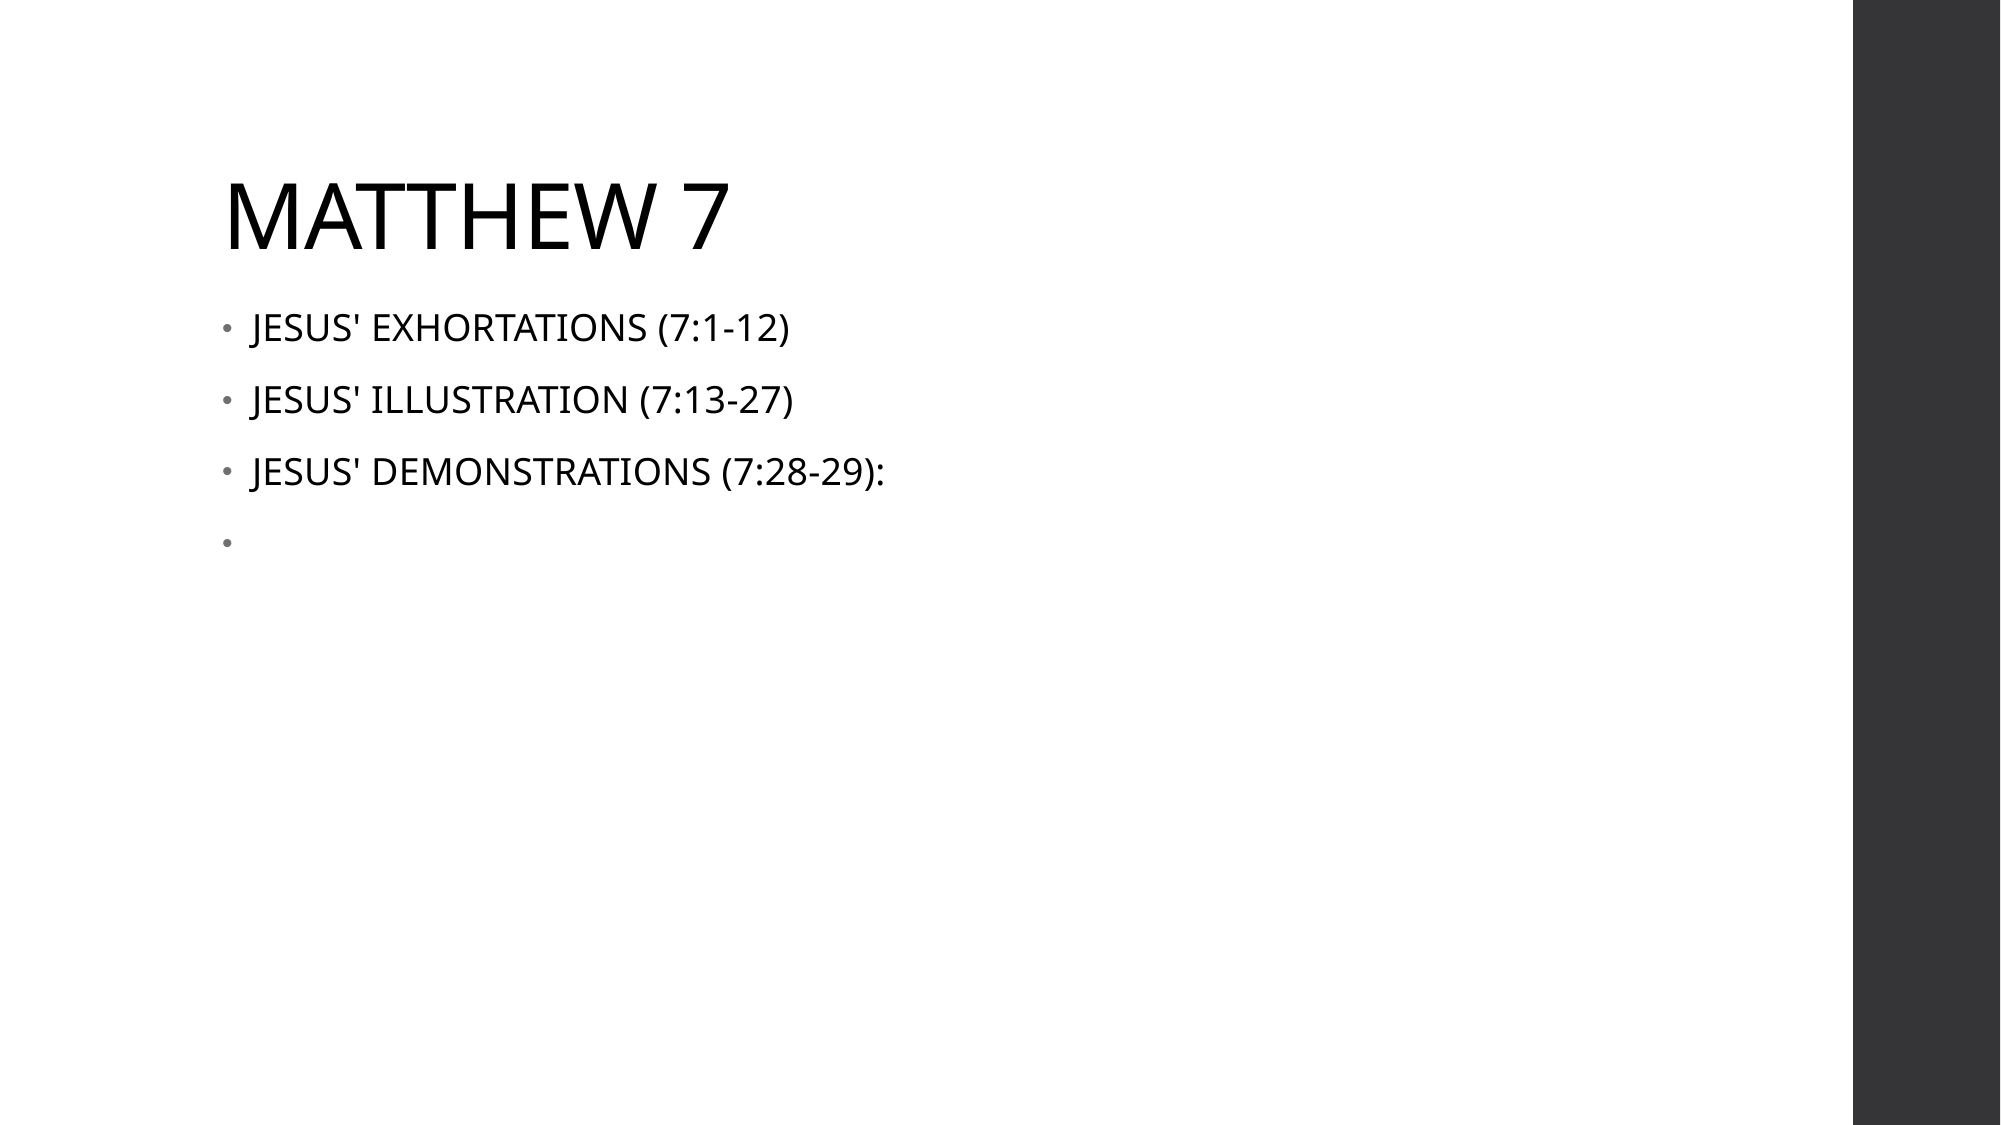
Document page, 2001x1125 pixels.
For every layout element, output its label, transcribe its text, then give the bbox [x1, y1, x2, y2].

title MATTHEW 7 [206, 60, 1797, 278]
list JESUS' EXHORTATIONS (7:1-12) JESUS' ILLUSTRATION (7:13-27) JESUS' DEMONSTRATIONS (7:28-29): [206, 299, 1617, 1014]
